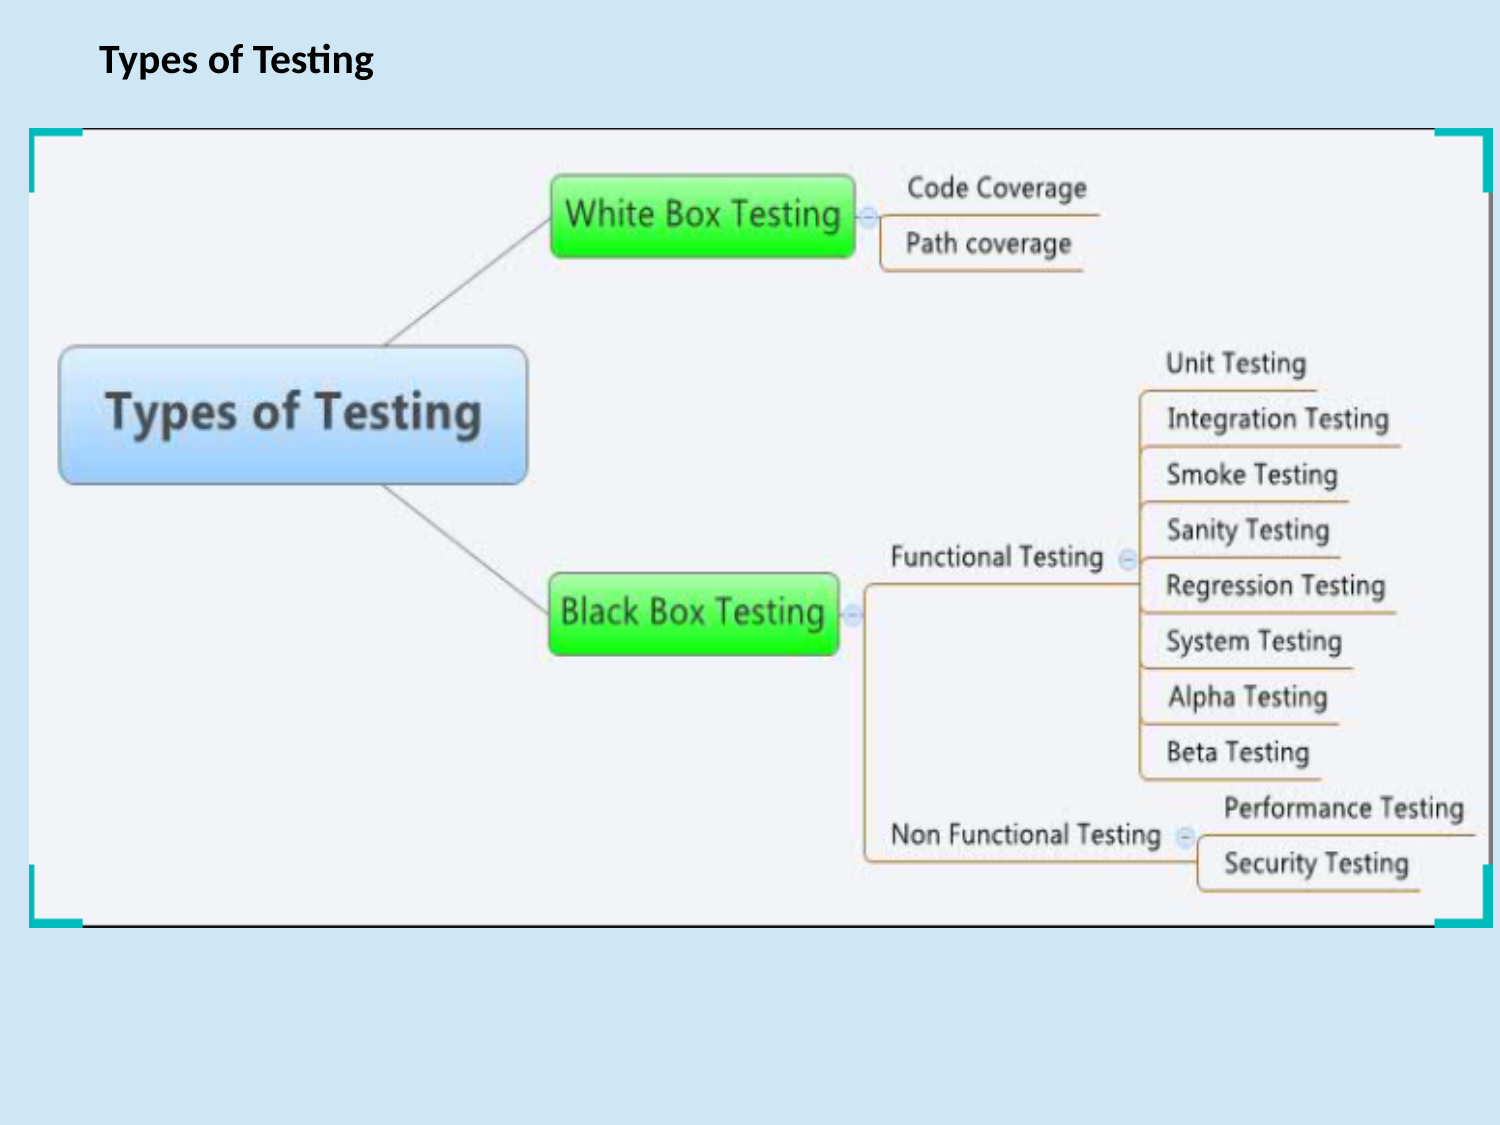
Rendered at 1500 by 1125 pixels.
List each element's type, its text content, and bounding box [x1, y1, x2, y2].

picture [29, 128, 1493, 928]
text_box Types of Testing [84, 24, 877, 90]
